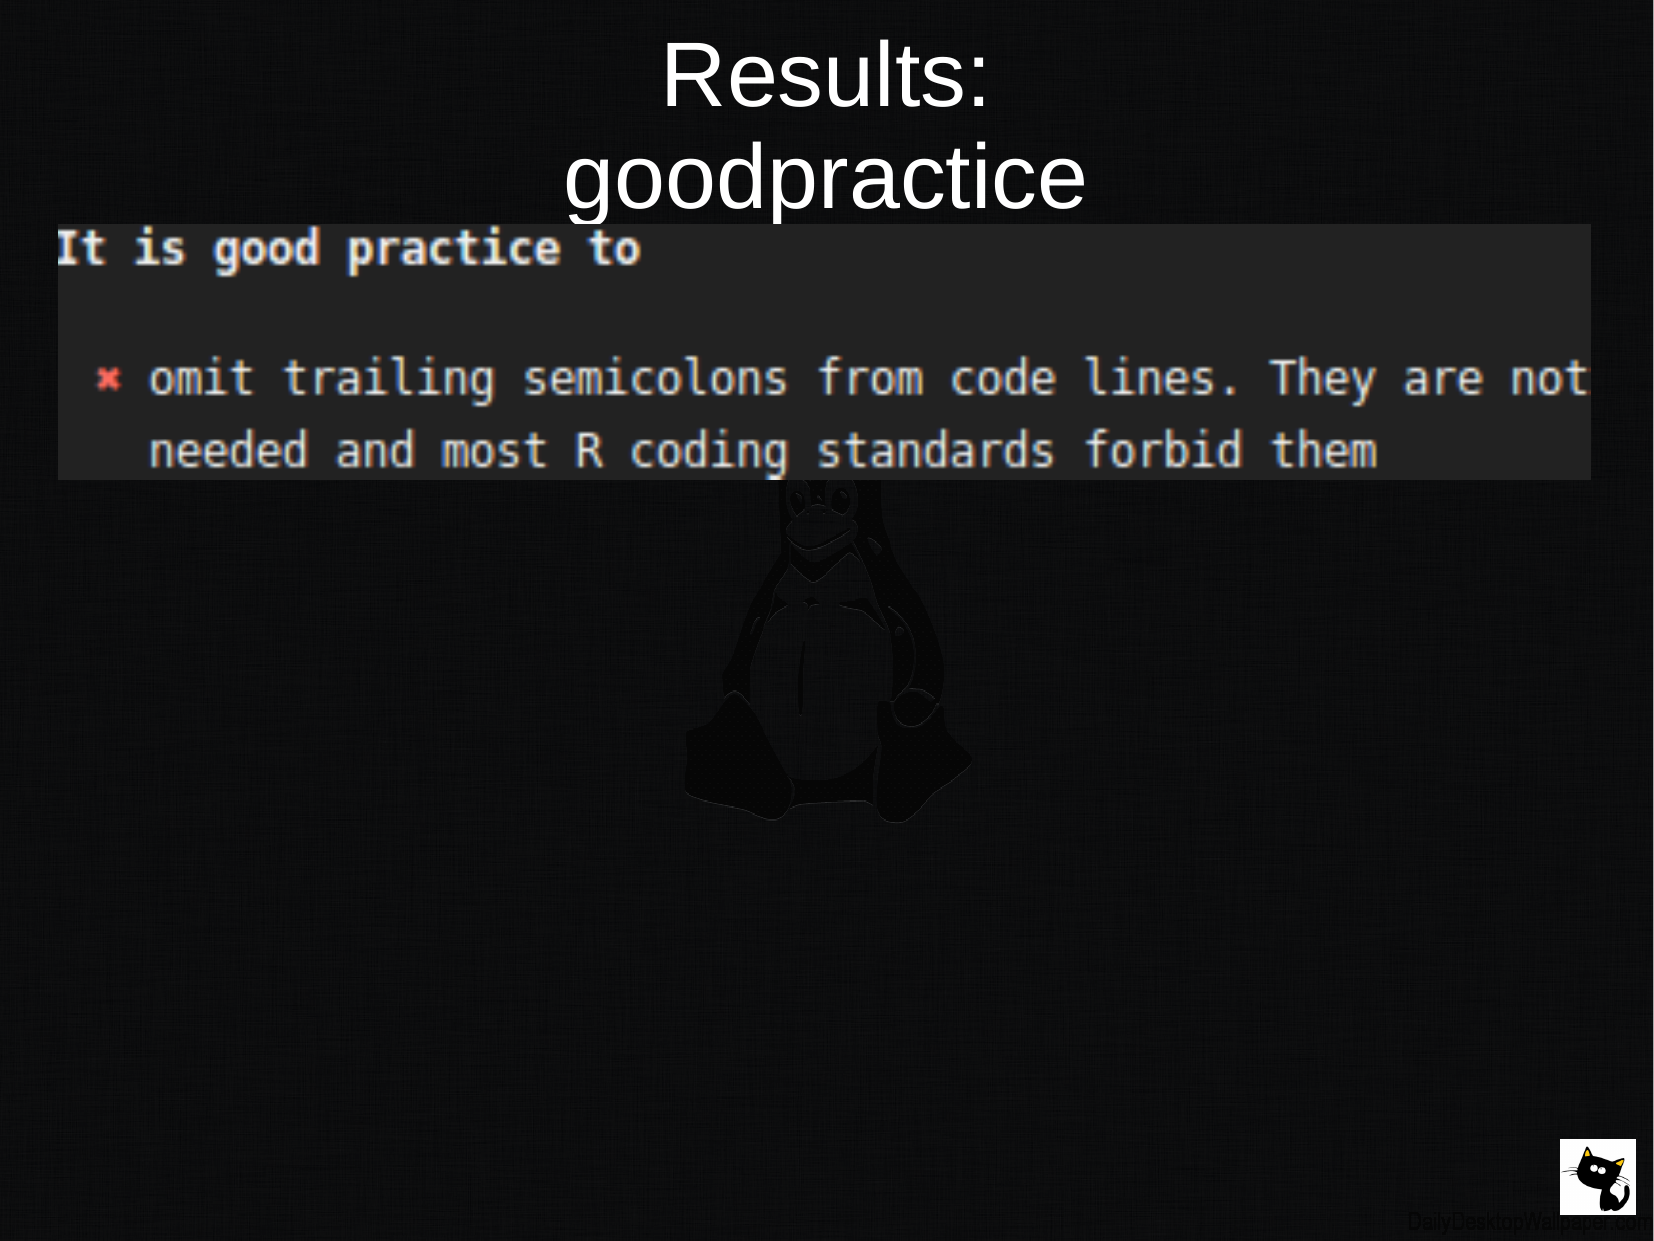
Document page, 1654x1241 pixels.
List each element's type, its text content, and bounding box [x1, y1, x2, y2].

title Results: goodpractice [389, 23, 1264, 224]
picture [0, 0, 1654, 1241]
